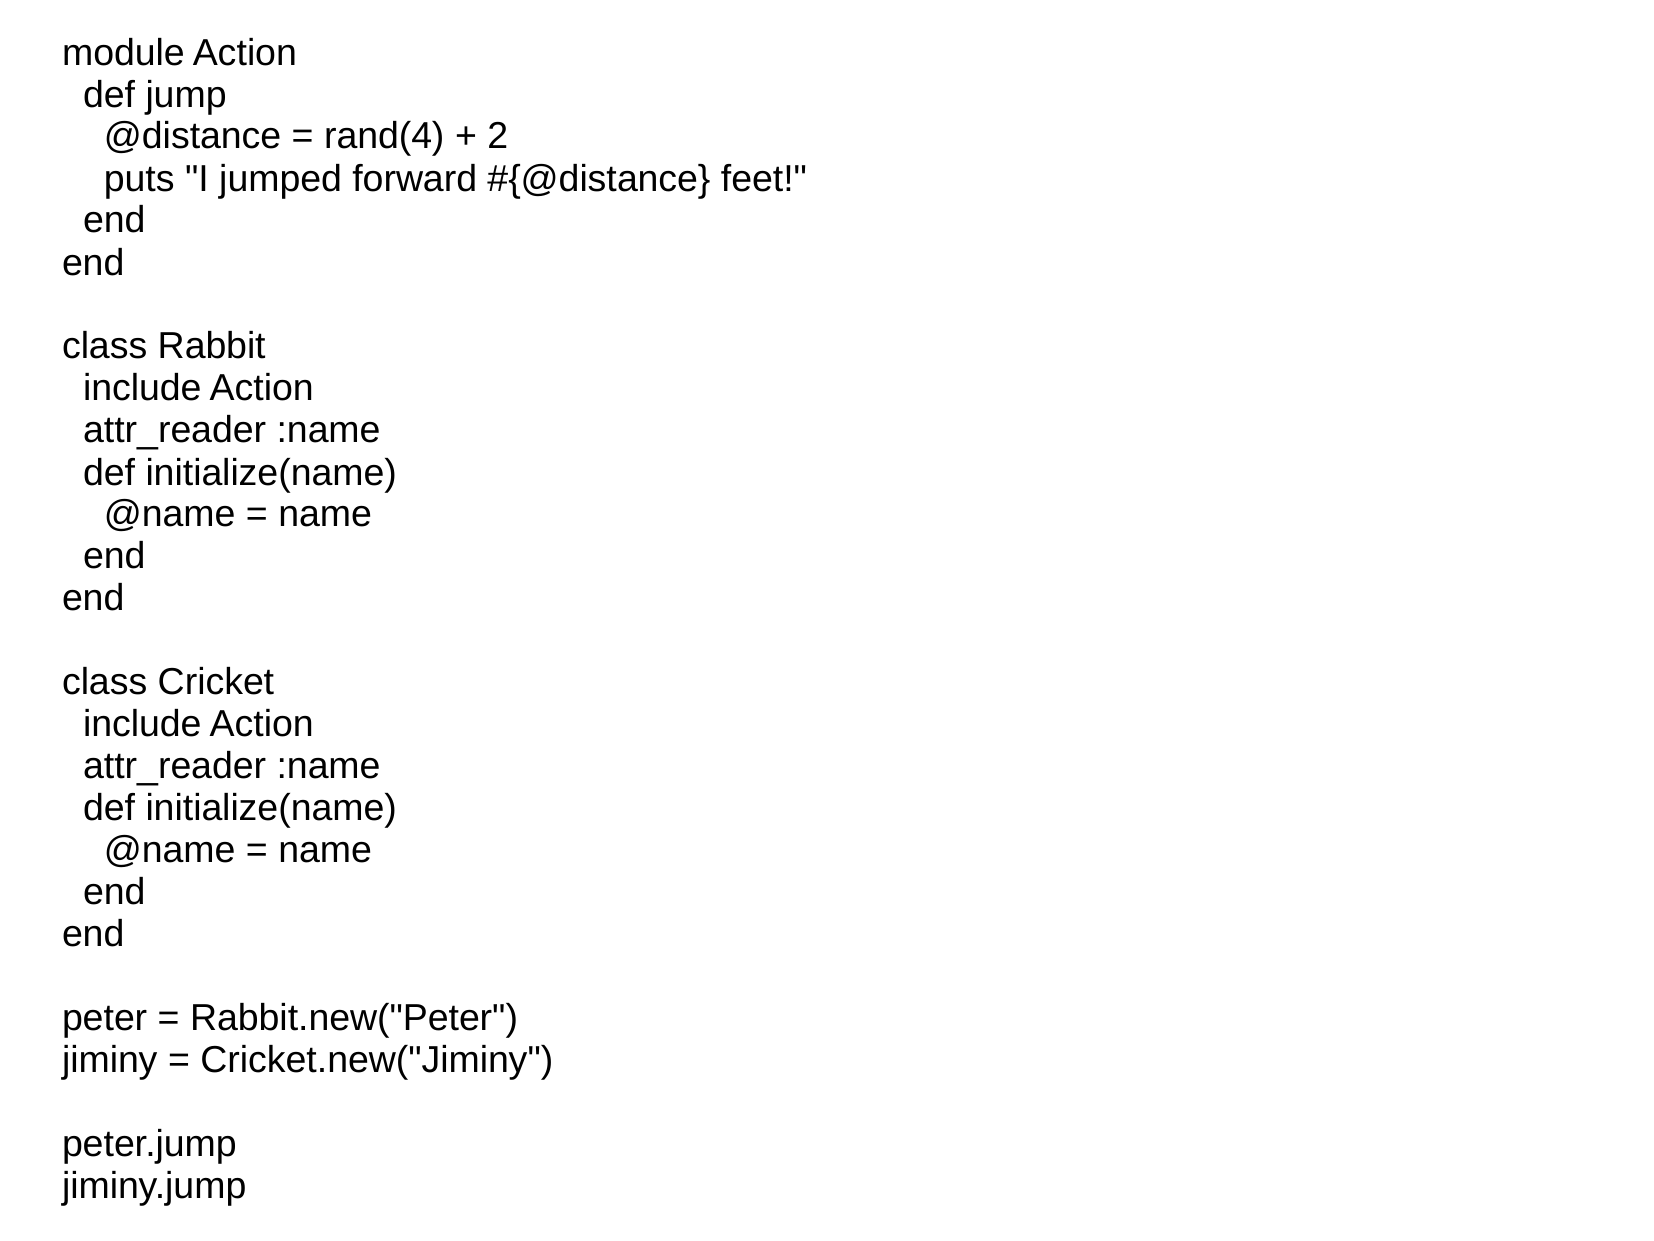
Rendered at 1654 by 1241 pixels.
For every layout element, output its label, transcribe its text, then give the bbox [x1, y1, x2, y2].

text_box module Action def jump @distance = rand(4) + 2 puts "I jumped forward #{@distance} feet!" end end class Rabbit include Action attr_reader :name def initialize(name) @name = name end end class Cricket include Action attr_reader :name def initialize(name) @name = name end end peter = Rabbit.new("Peter") jiminy = Cricket.new("Jiminy") peter.jump jiminy.jump [47, 23, 823, 1215]
